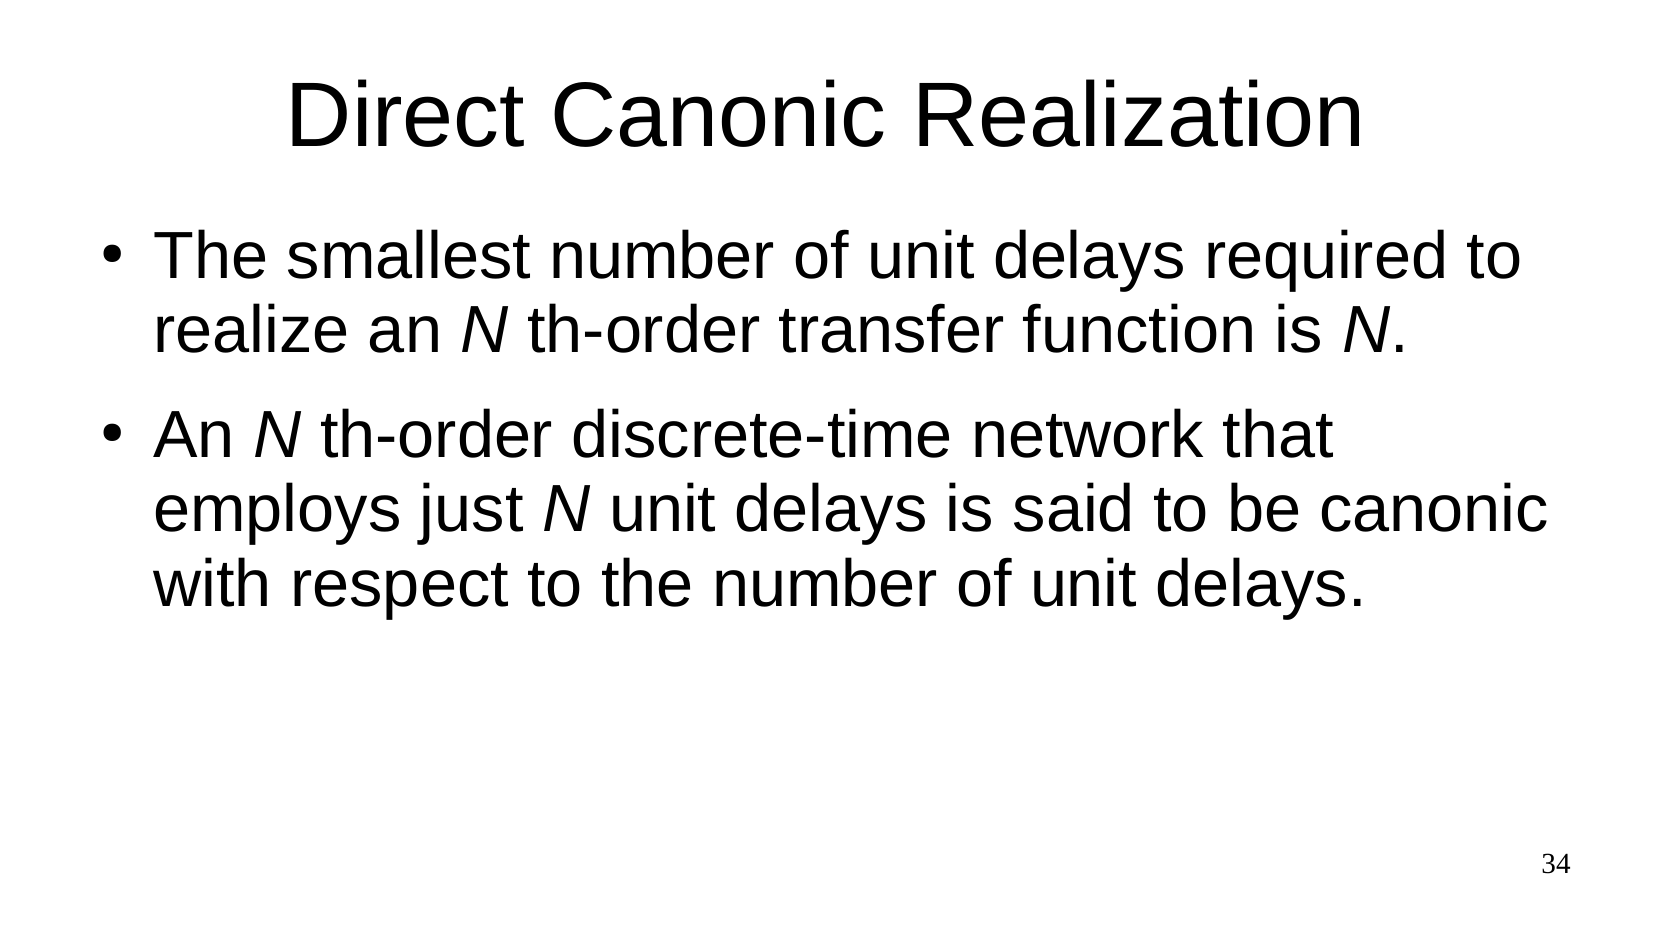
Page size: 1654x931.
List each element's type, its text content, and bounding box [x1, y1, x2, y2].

list The smallest number of unit delays required to realize an N th-order transfer function is N. An N th-order discrete-time network that employs just N unit delays is said to be canonic with respect to the number of unit delays. [82, 217, 1571, 758]
title Direct Canonic Realization [82, 37, 1571, 193]
